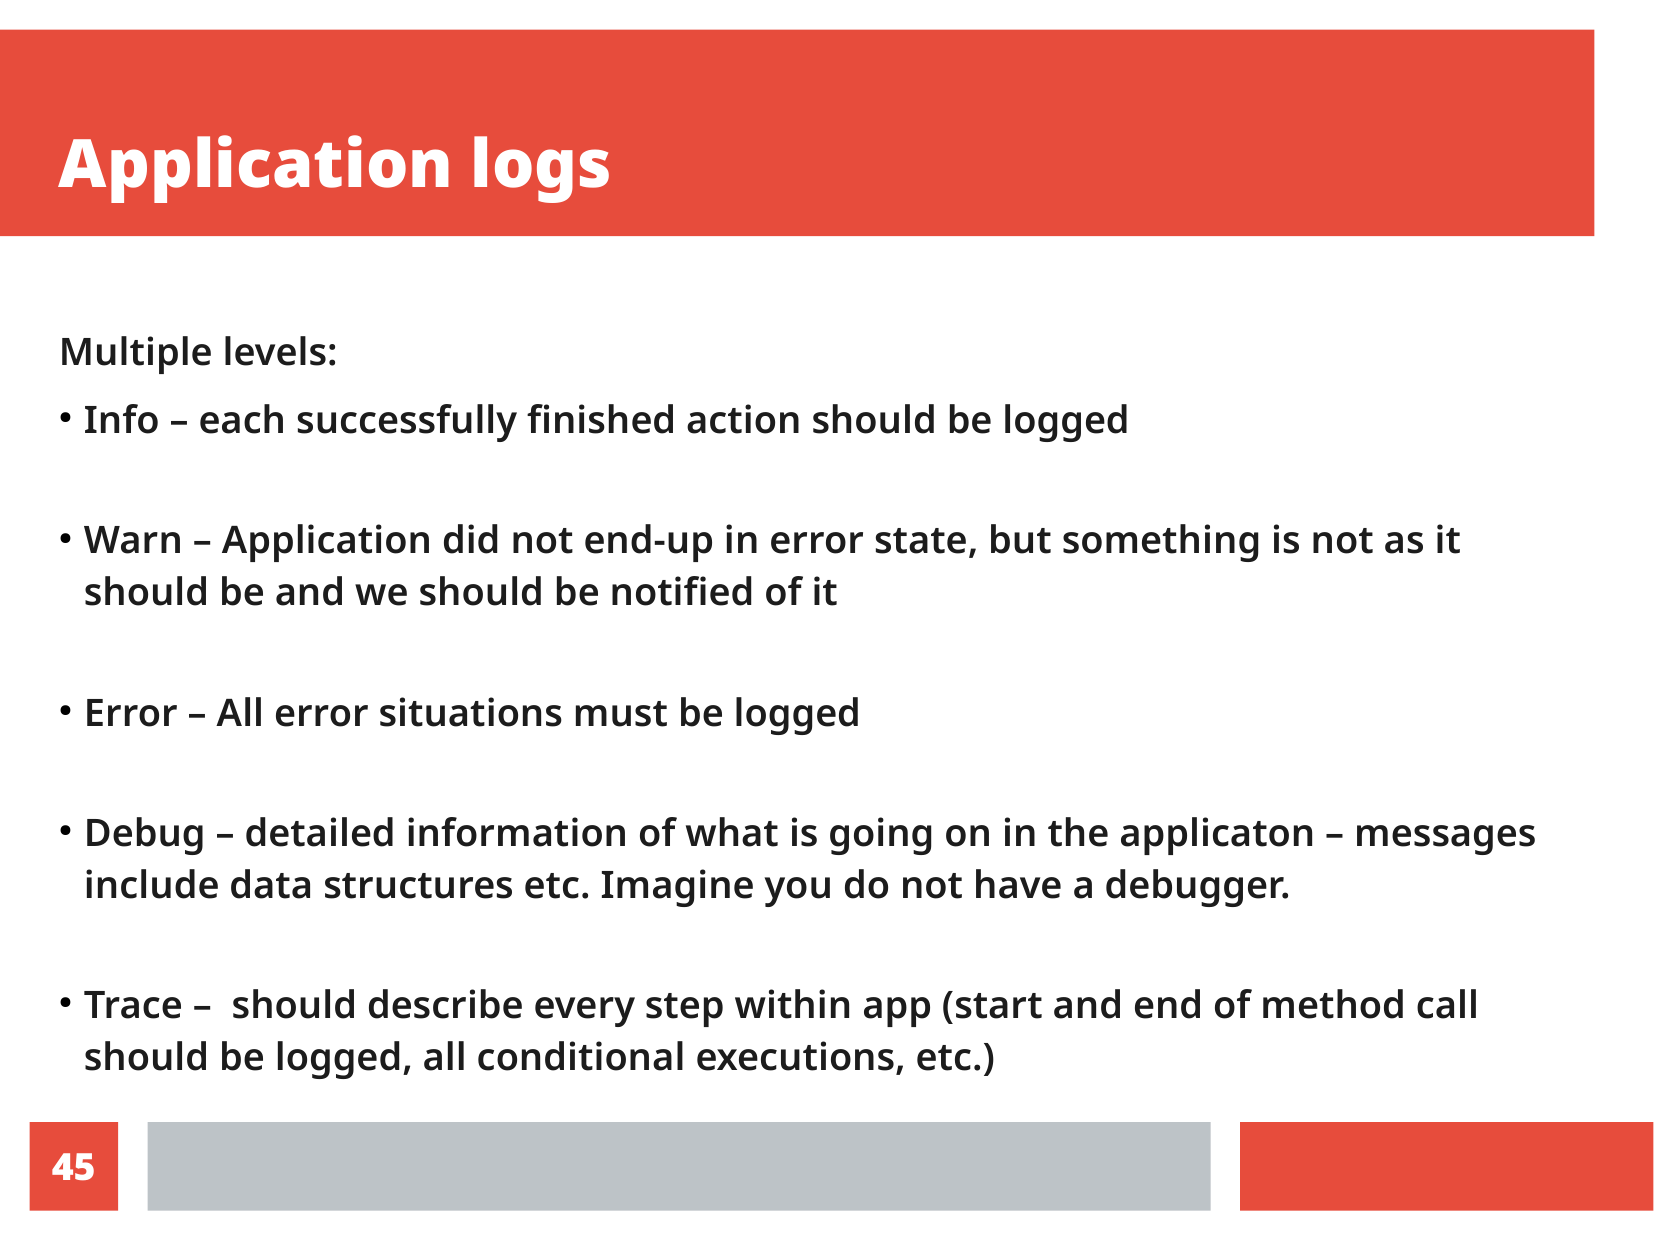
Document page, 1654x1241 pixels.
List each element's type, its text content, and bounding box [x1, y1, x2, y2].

list Multiple levels: Info – each successfully finished action should be logged Warn – Application did not end-up in error state, but something is not as it should be and we should be notified of it Error – All error situations must be logged Debug – detailed information of what is going on in the applicaton – messages include data structures etc. Imagine you do not have a debugger. Trace – should describe every step within app (start and end of method call should be logged, all conditional executions, etc.) [59, 324, 1565, 1093]
title Application logs [59, 59, 1595, 207]
